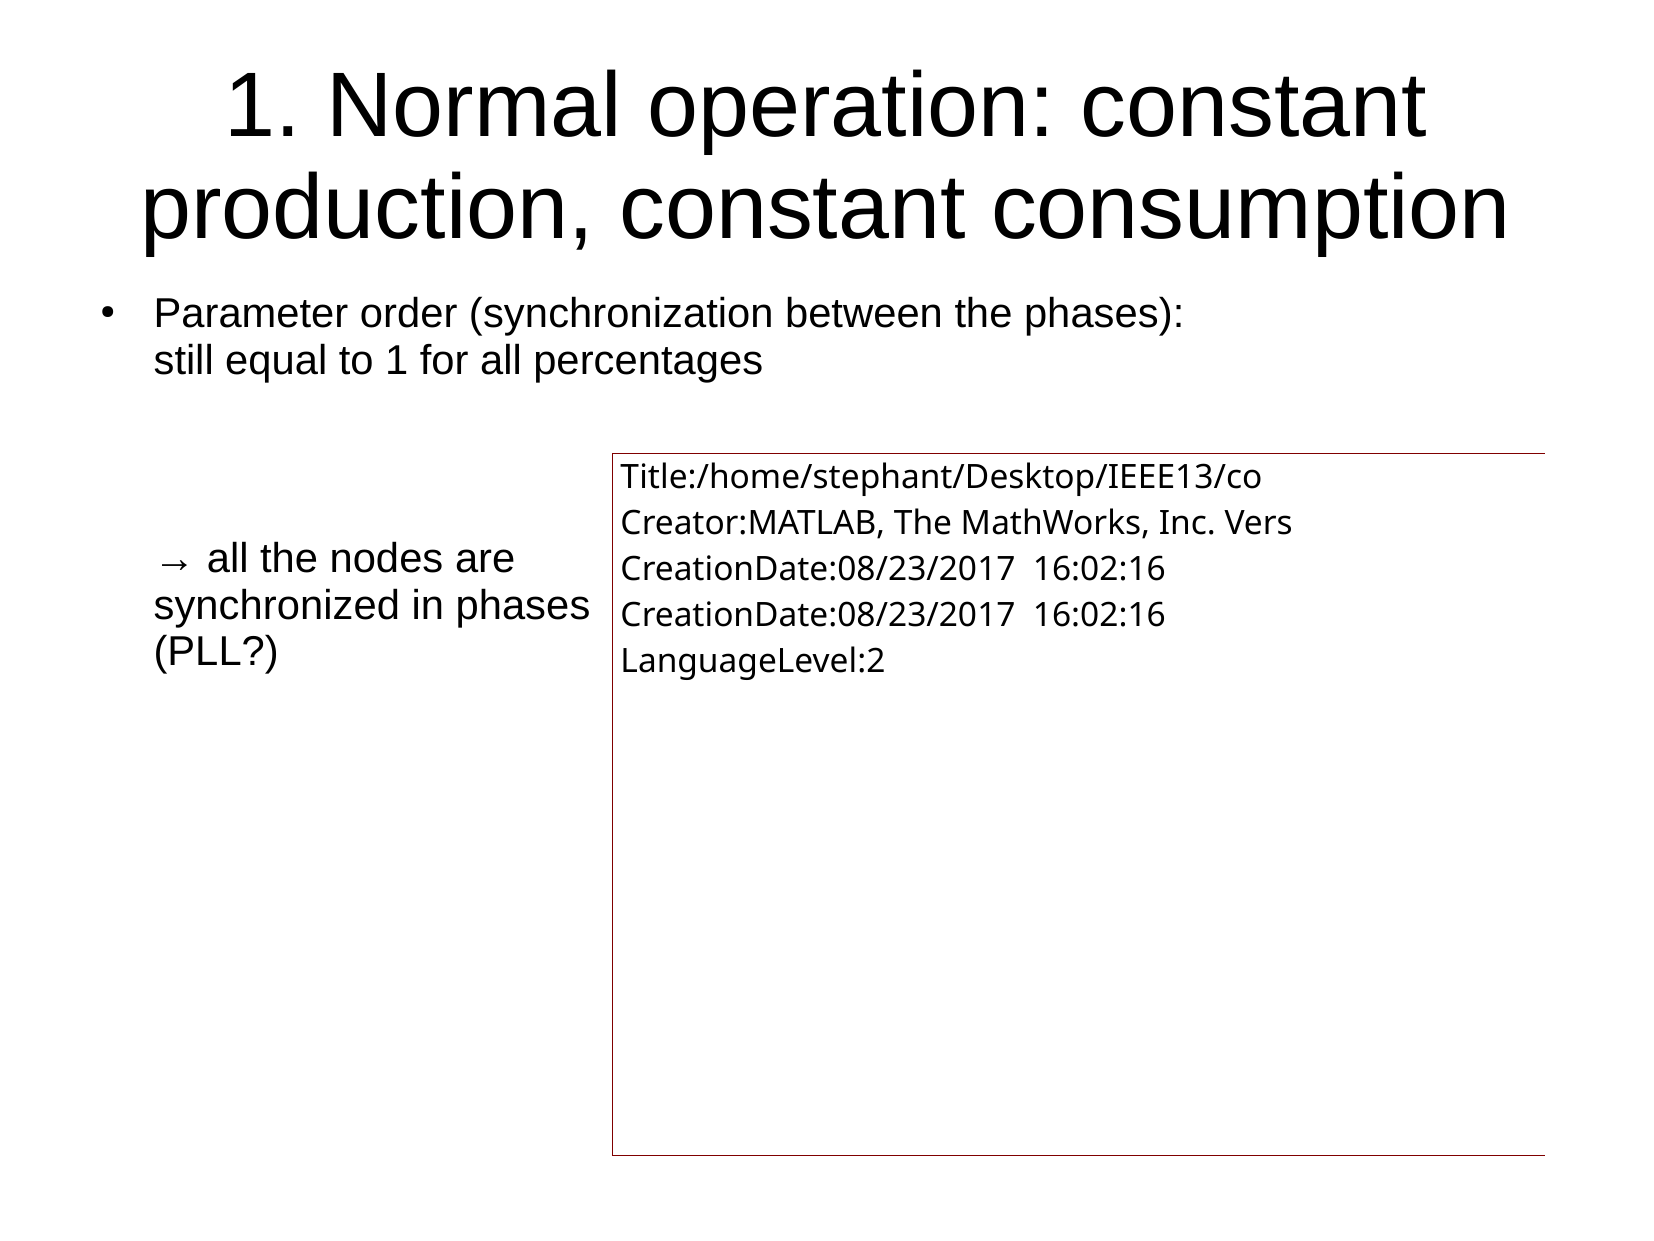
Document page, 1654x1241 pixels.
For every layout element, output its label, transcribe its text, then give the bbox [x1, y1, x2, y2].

picture [609, 450, 1546, 1156]
title 1. Normal operation: constant production, constant consumption [82, 0, 1571, 259]
list Parameter order (synchronization between the phases): still equal to 1 for all percentages → all the nodes are synchronized in phases (PLL?) [82, 290, 1571, 1010]
